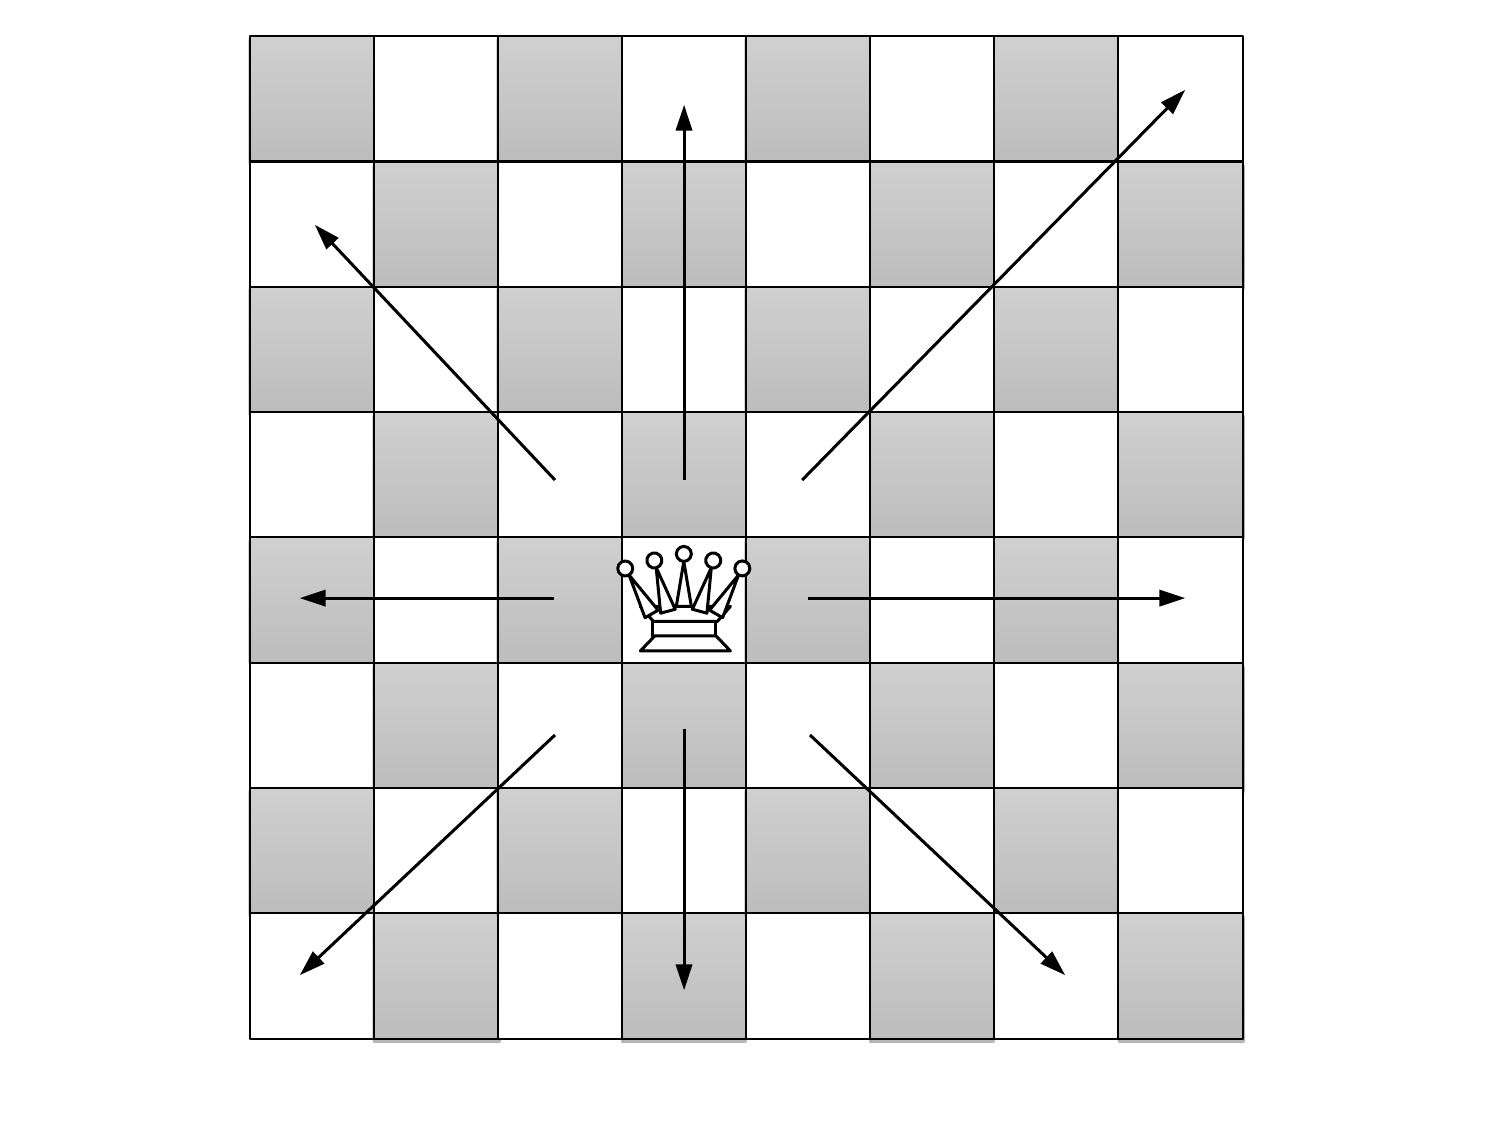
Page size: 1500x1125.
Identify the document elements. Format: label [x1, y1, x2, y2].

text_box [250, 36, 1243, 1039]
